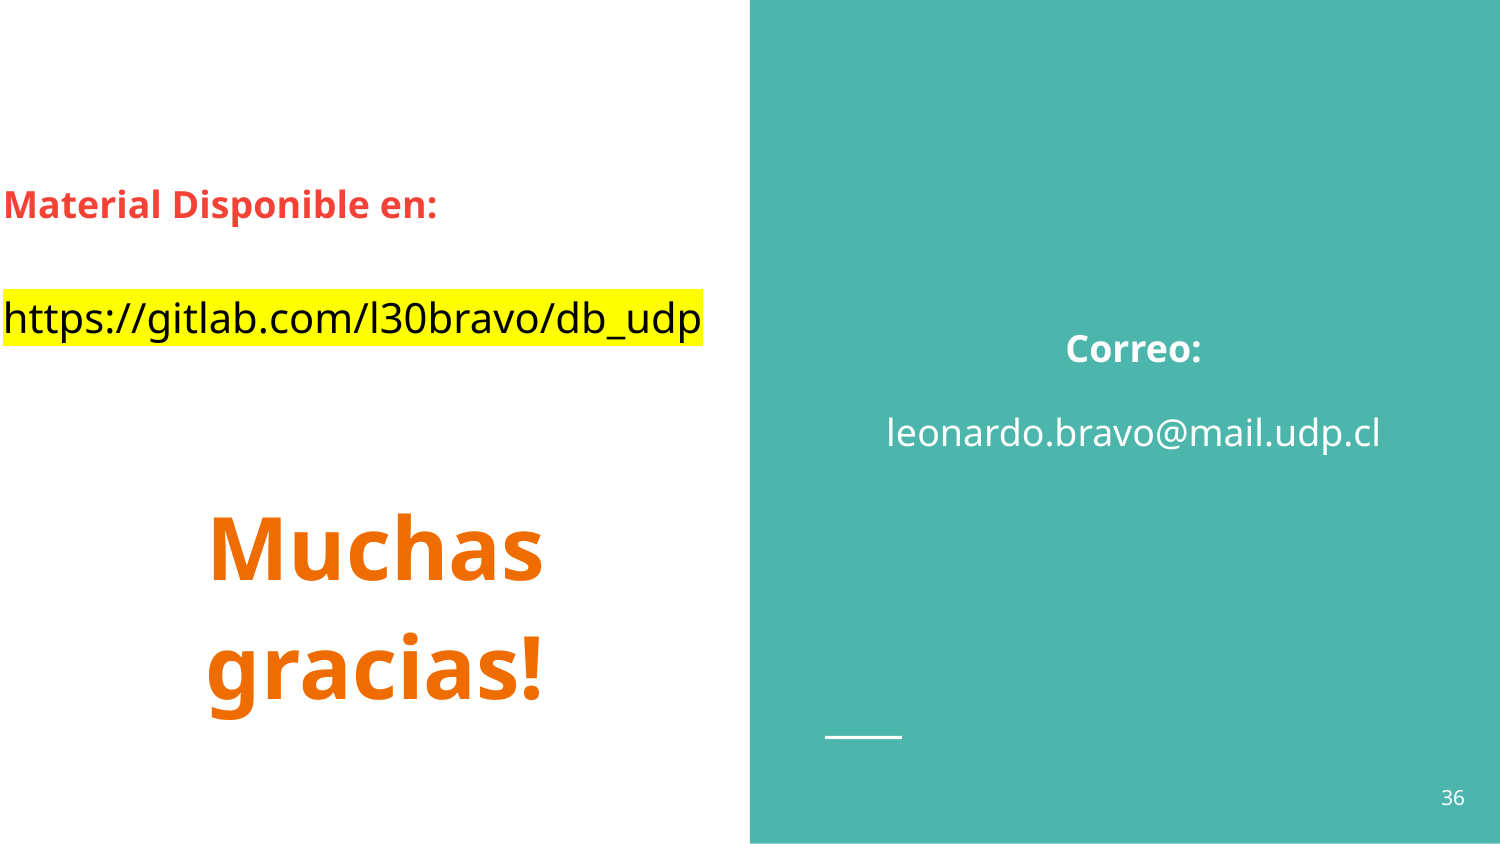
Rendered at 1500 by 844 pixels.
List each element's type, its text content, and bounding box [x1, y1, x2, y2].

title Muchas gracias! [43, 465, 708, 741]
text_box Material Disponible en: https://gitlab.com/l30bravo/db_udp [0, 171, 792, 354]
list Correo: leonardo.bravo@mail.udp.cl [767, 11, 1500, 844]
slide_number <number> [1389, 764, 1480, 830]
